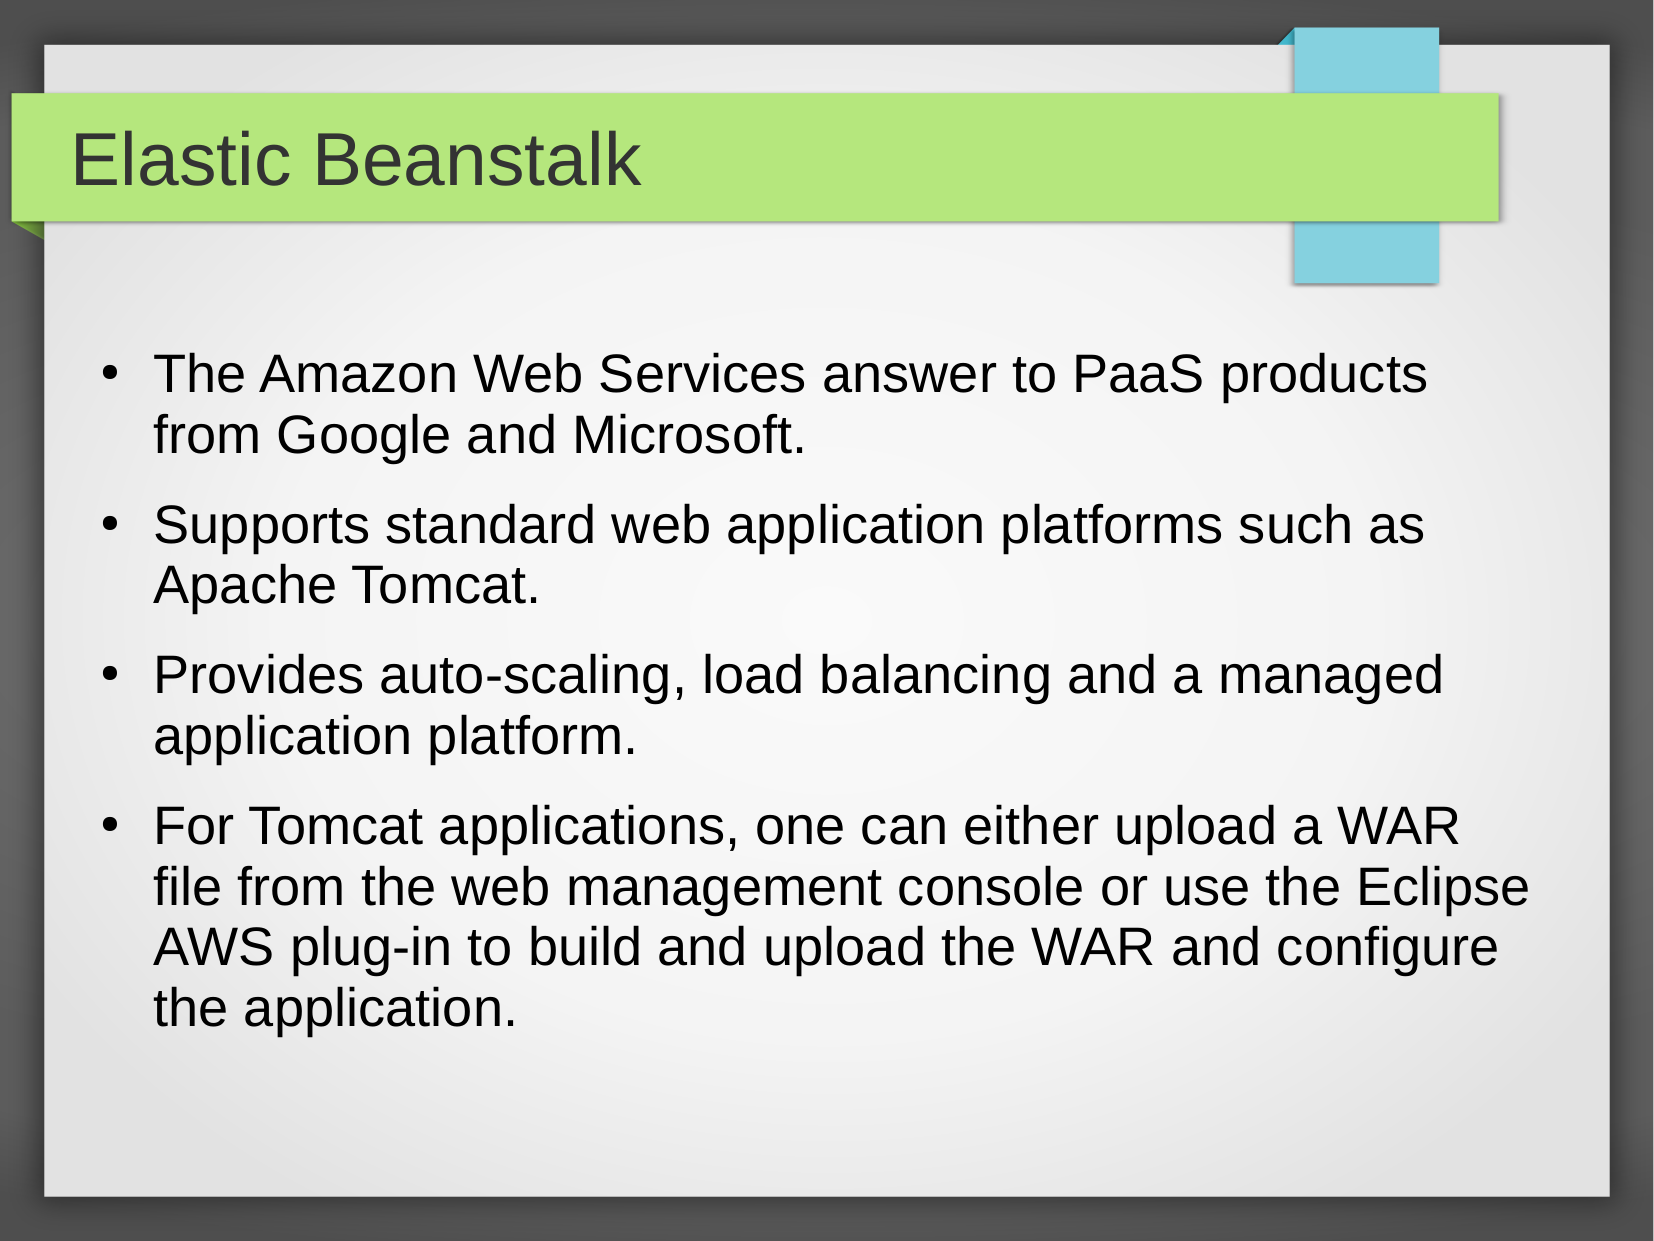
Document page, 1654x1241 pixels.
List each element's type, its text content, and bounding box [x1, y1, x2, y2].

title Elastic Beanstalk [70, 106, 1229, 213]
picture [0, 0, 1654, 1241]
list The Amazon Web Services answer to PaaS products from Google and Microsoft. Supports standard web application platforms such as Apache Tomcat. Provides auto-scaling, load balancing and a managed application platform. For Tomcat applications, one can either upload a WAR file from the web management console or use the Eclipse AWS plug-in to build and upload the WAR and configure the application. [82, 343, 1538, 1063]
